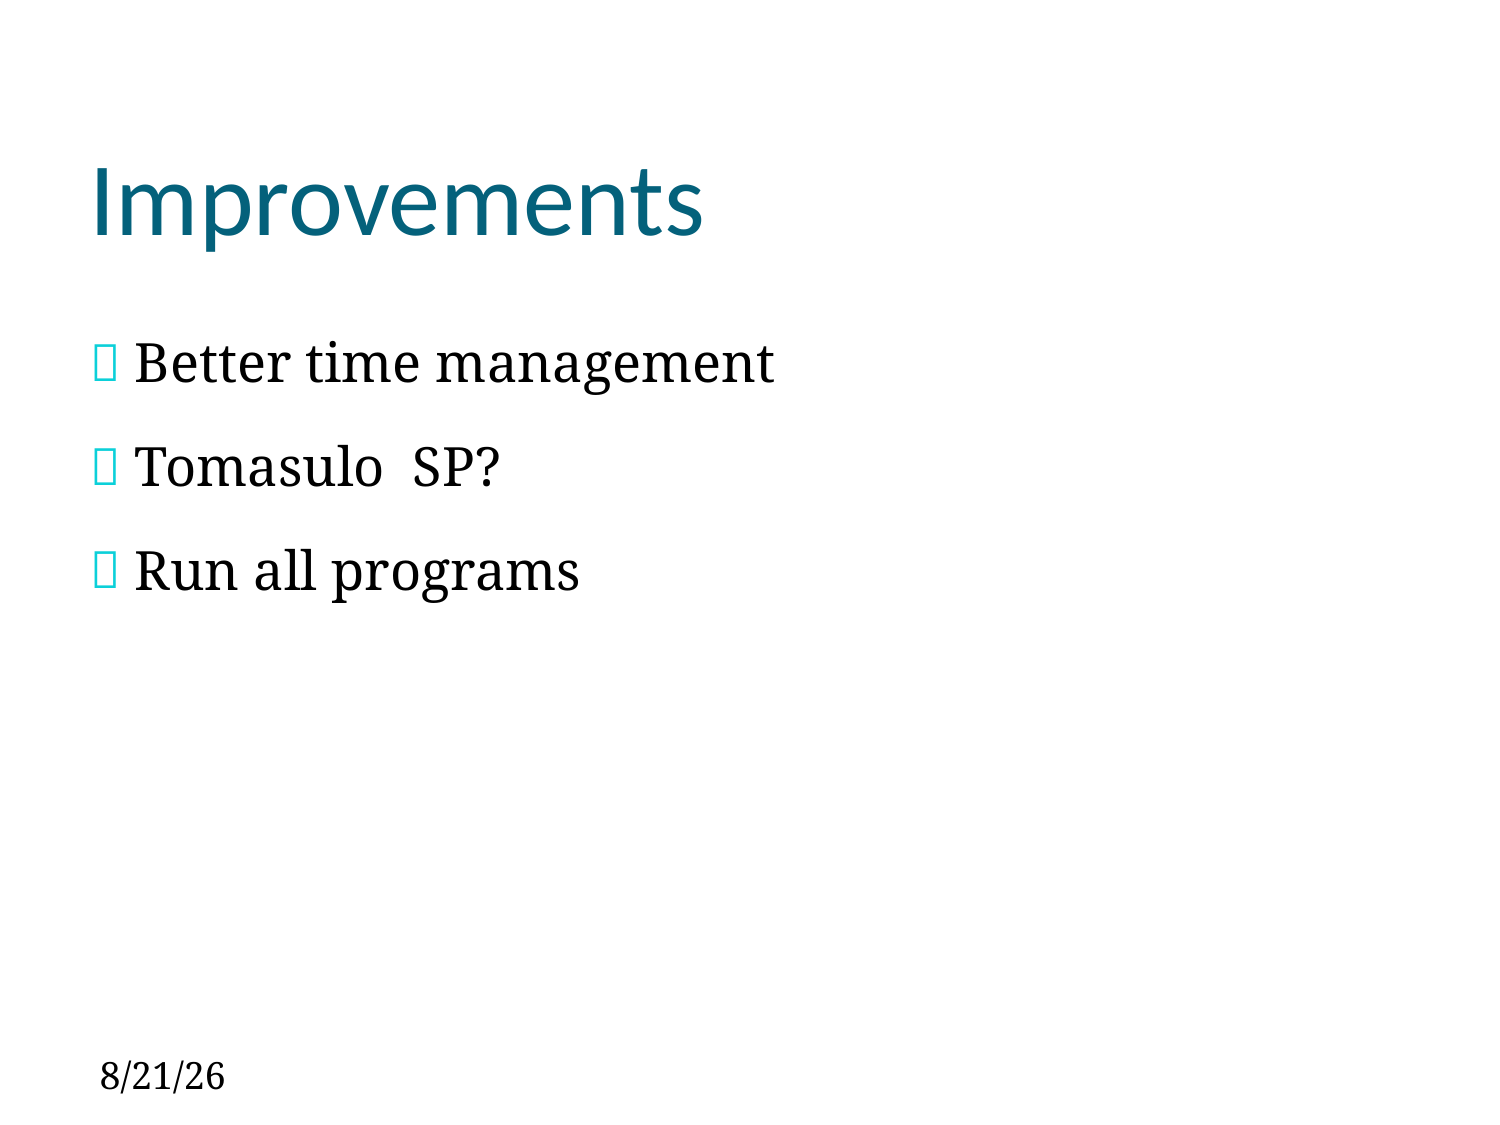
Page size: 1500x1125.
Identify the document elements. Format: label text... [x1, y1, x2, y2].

title Improvements [75, 115, 1425, 303]
list Better time management Tomasulo SP? Run all programs [75, 317, 1425, 1038]
